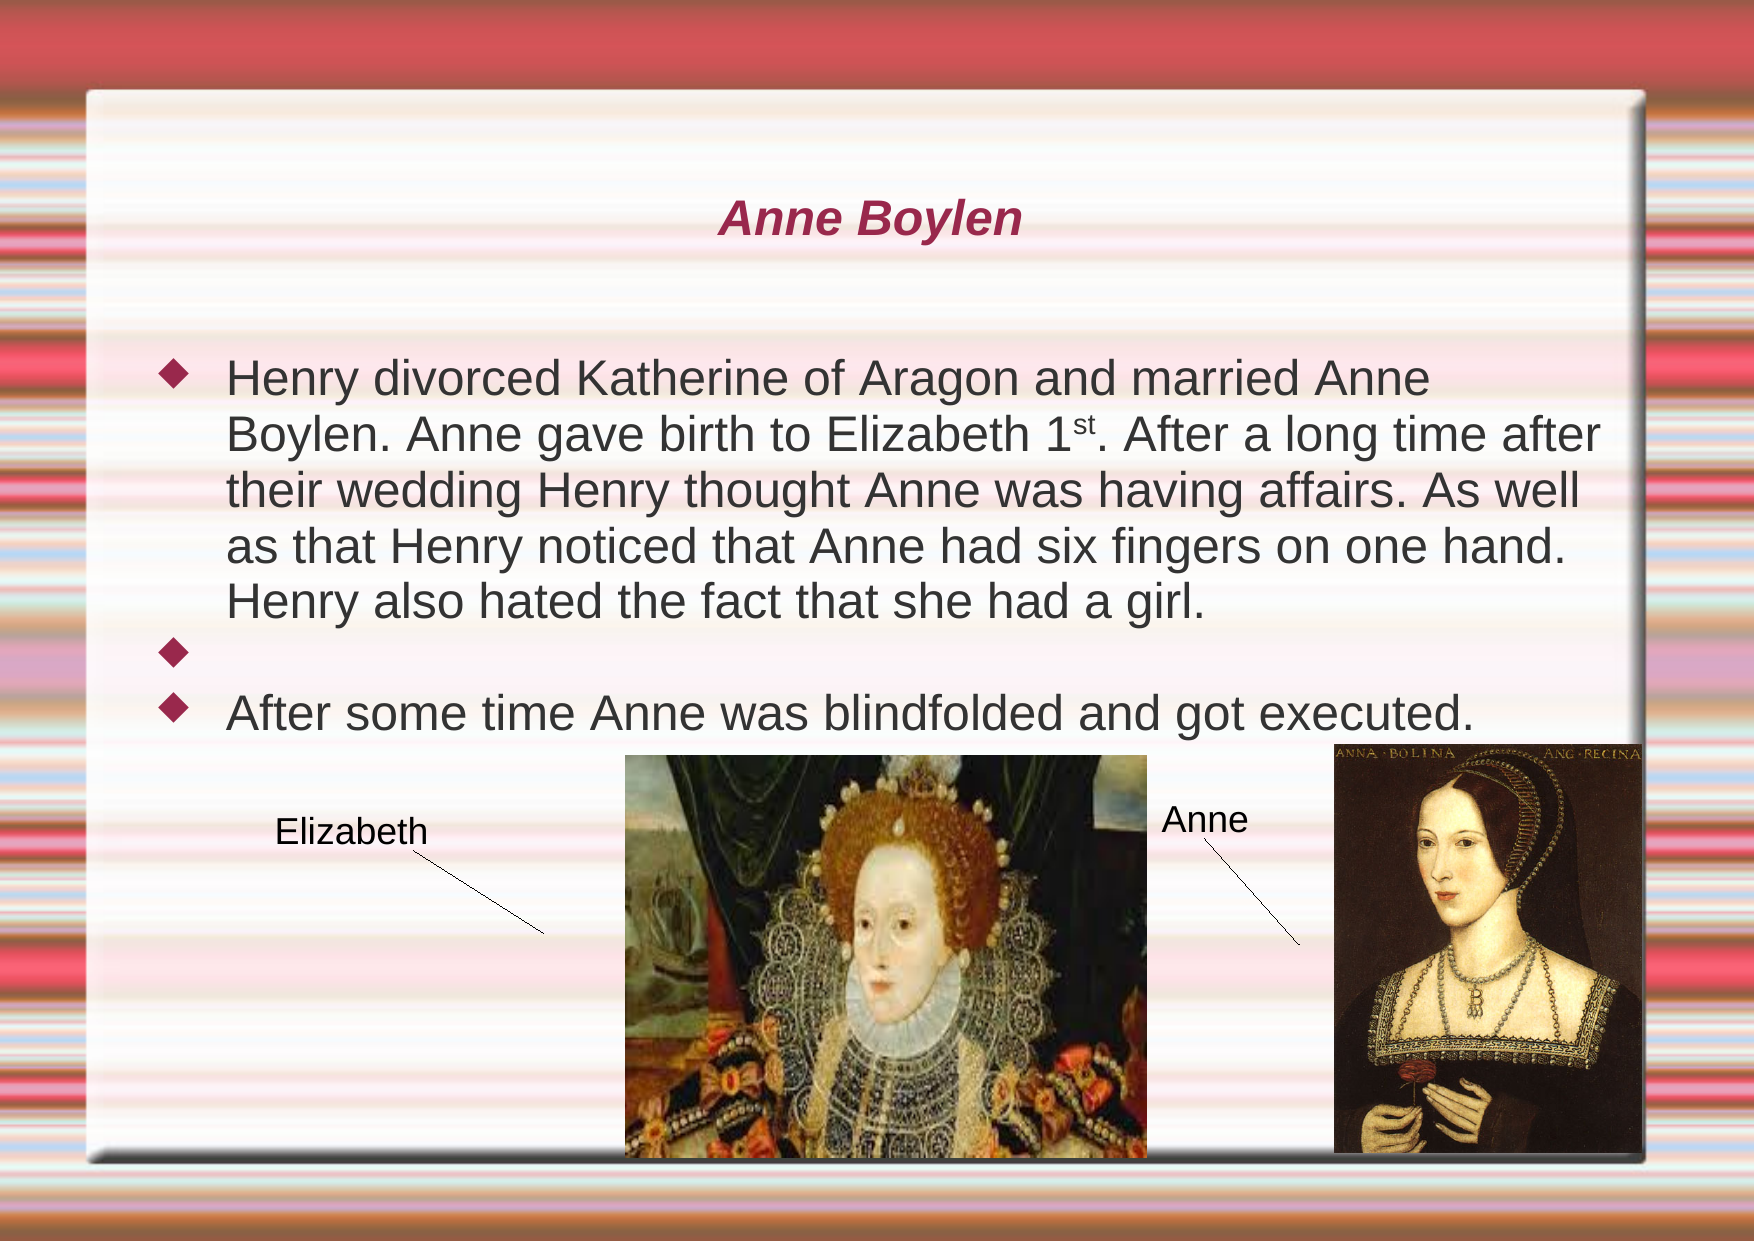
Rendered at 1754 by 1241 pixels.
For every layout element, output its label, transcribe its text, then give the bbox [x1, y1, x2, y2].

text_box Elizabeth [259, 803, 444, 861]
list Henry divorced Katherine of Aragon and married Anne Boylen. Anne gave birth to Elizabeth 1st. After a long time after their wedding Henry thought Anne was having affairs. As well as that Henry noticed that Anne had six fingers on one hand. Henry also hated the fact that she had a girl. After some time Anne was blindfolded and got executed. [143, 350, 1608, 1132]
title Anne Boylen [128, 114, 1627, 322]
picture [0, 0, 1754, 1241]
text_box Anne [1147, 791, 1264, 908]
